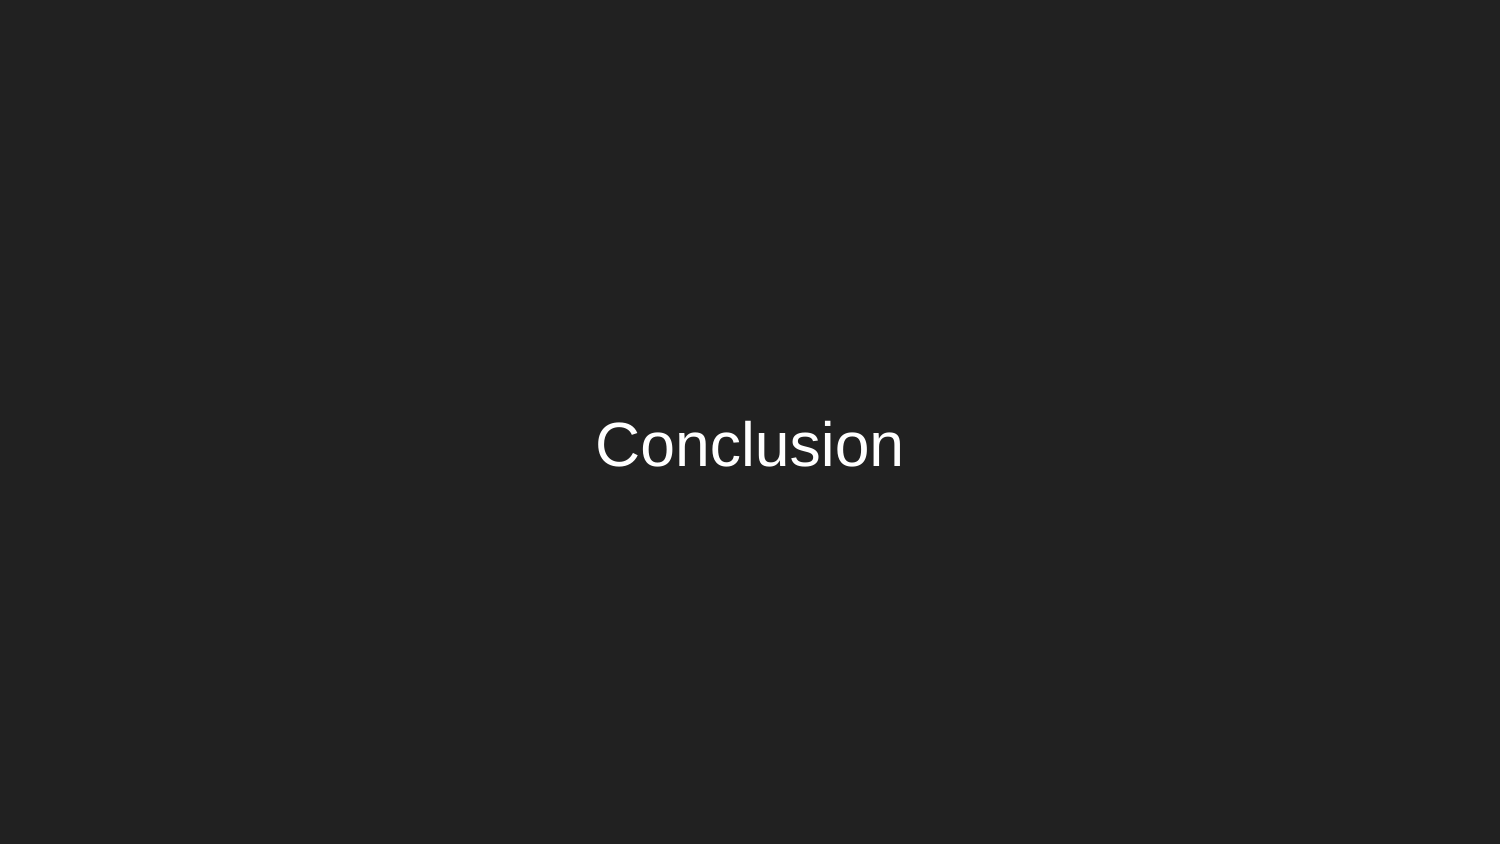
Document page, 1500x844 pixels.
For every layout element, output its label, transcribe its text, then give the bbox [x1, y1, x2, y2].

list Conclusion [51, 377, 1449, 750]
